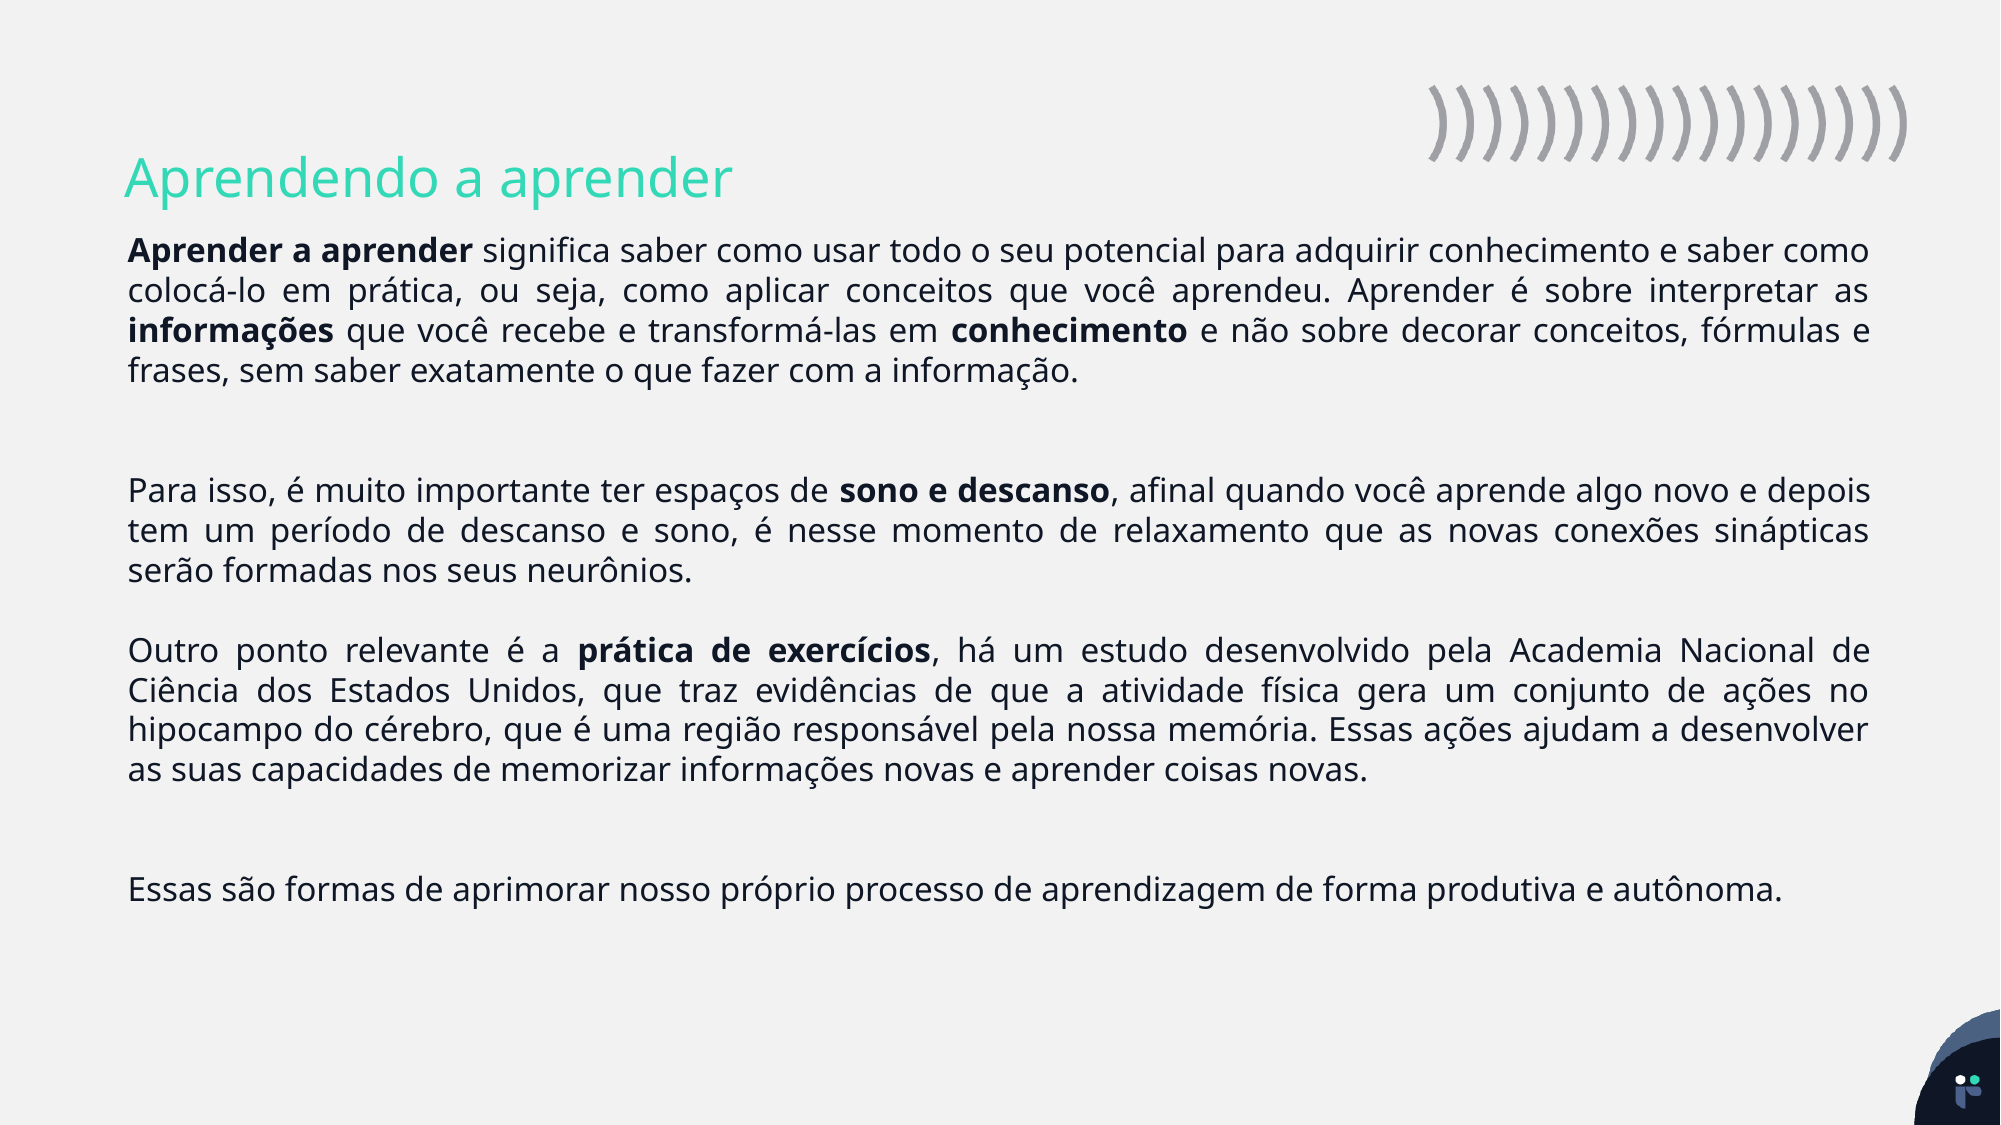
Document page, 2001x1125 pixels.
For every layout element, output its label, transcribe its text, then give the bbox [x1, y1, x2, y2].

picture [1428, 84, 1907, 162]
picture [1906, 1008, 2000, 1125]
text_box Aprendendo a aprender [109, 102, 1027, 216]
text_box Aprender a aprender significa saber como usar todo o seu potencial para adquirir conhecimento e saber como colocá-lo em prática, ou seja, como aplicar conceitos que você aprendeu. Aprender é sobre interpretar as informações que você recebe e transformá-las em conhecimento e não sobre decorar conceitos, fórmulas e frases, sem saber exatamente o que fazer com a informação. Para isso, é muito importante ter espaços de sono e descanso, afinal quando você aprende algo novo e depois tem um período de descanso e sono, é nesse momento de relaxamento que as novas conexões sinápticas serão formadas nos seus neurônios. Outro ponto relevante é a prática de exercícios, há um estudo desenvolvido pela Academia Nacional de Ciência dos Estados Unidos, que traz evidências de que a atividade física gera um conjunto de ações no hipocampo do cérebro, que é uma região responsável pela nossa memória. Essas ações ajudam a desenvolver as suas capacidades de memorizar informações novas e aprender coisas novas. Essas são formas de aprimorar nosso próprio processo de aprendizagem de forma produtiva e autônoma. [112, 222, 1888, 916]
